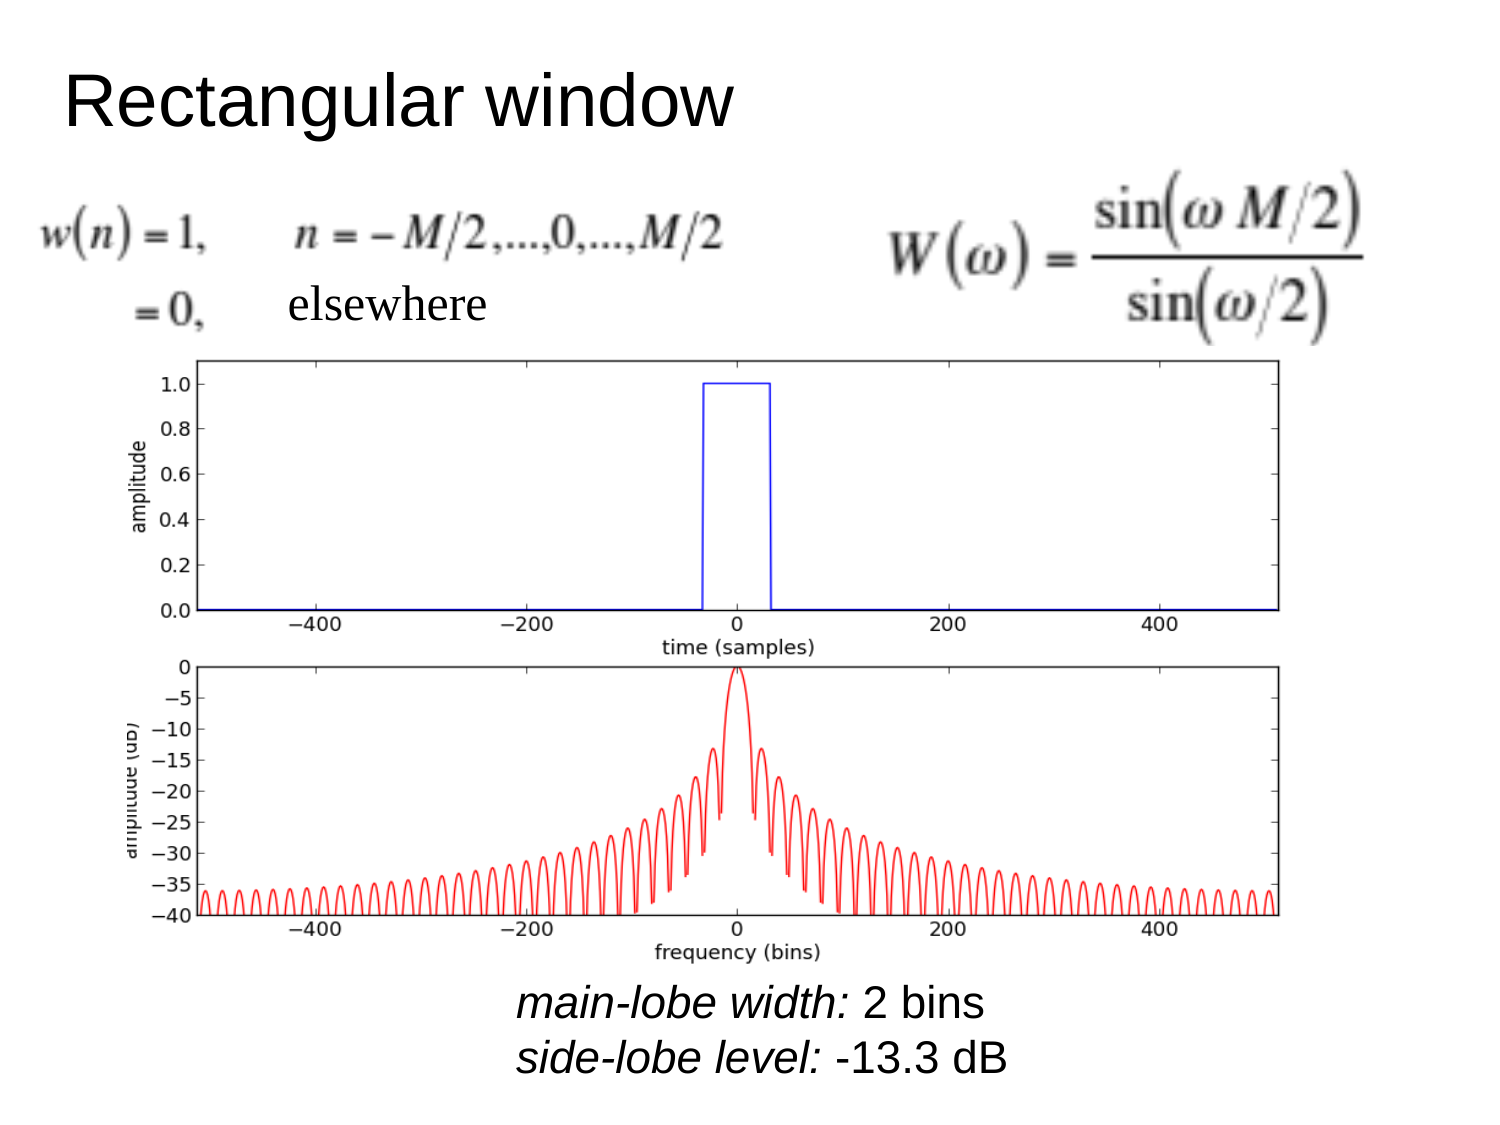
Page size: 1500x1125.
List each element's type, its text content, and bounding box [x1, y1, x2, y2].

title Rectangular window [63, 33, 1414, 169]
text_box main-lobe width: 2 bins side-lobe level: -13.3 dB [501, 961, 1024, 1091]
picture [33, 164, 1365, 967]
